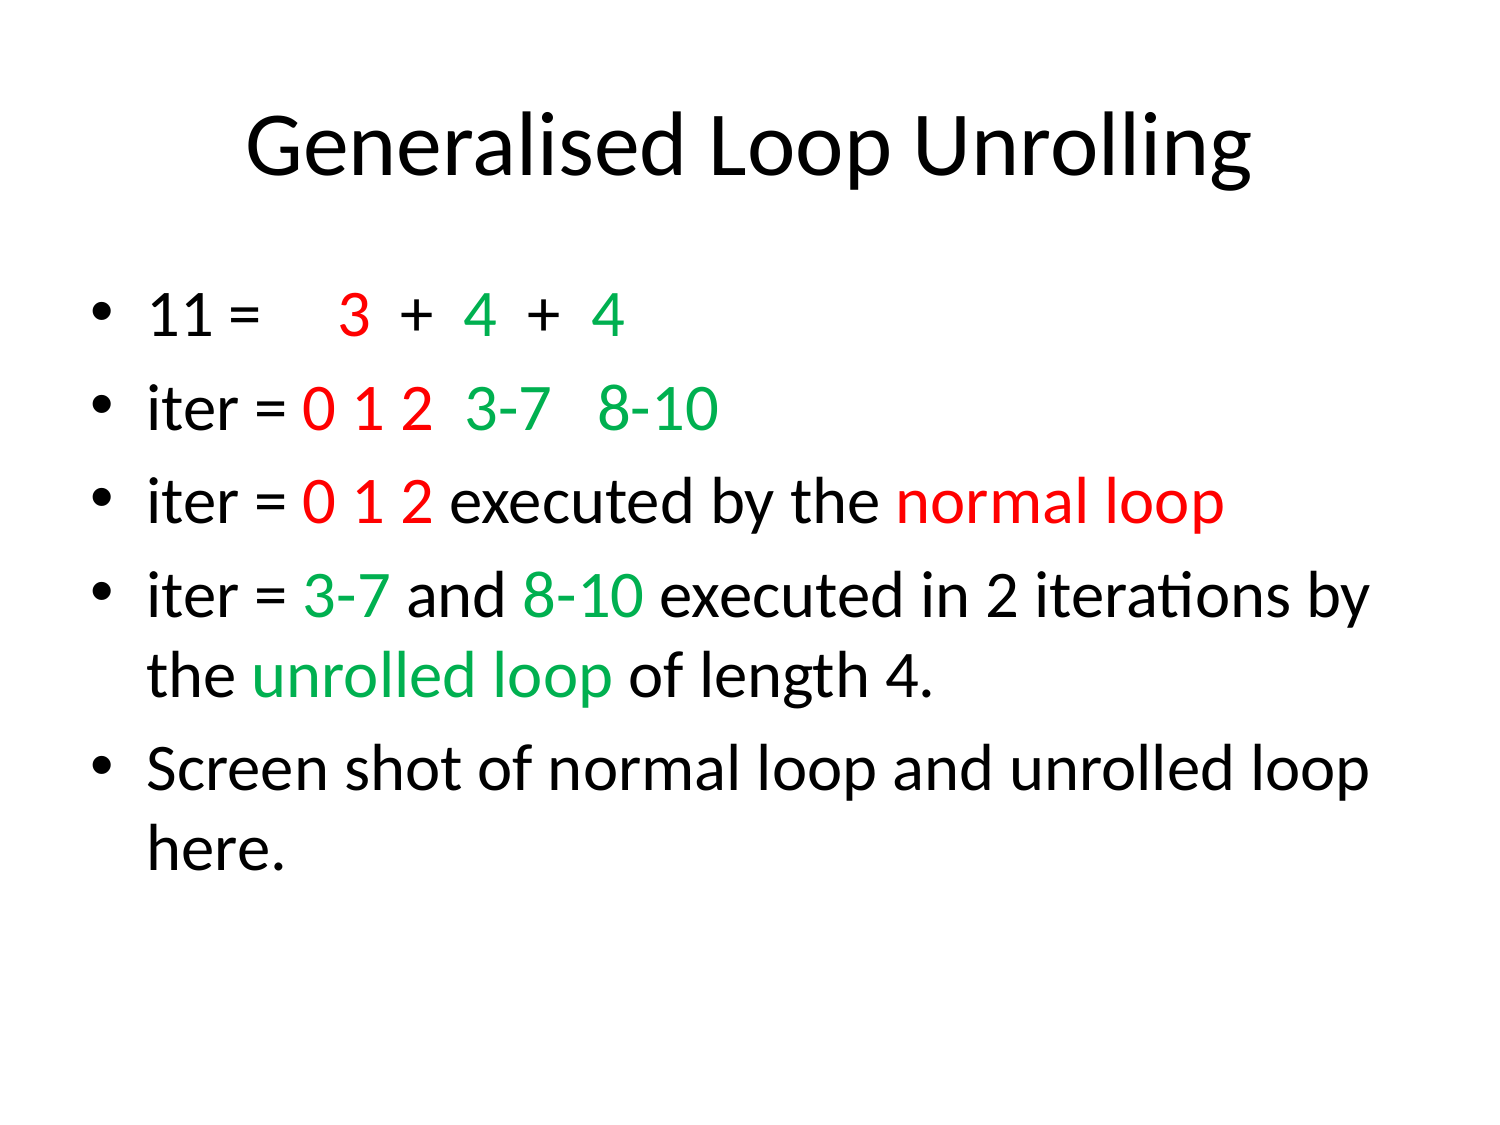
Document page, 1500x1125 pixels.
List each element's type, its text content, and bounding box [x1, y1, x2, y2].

title Generalised Loop Unrolling [75, 45, 1425, 233]
list 11 = 3 + 4 + 4 iter = 0 1 2 3-7 8-10 iter = 0 1 2 executed by the normal loop iter = 3-7 and 8-10 executed in 2 iterations by the unrolled loop of length 4. Screen shot of normal loop and unrolled loop here. [75, 262, 1425, 1005]
